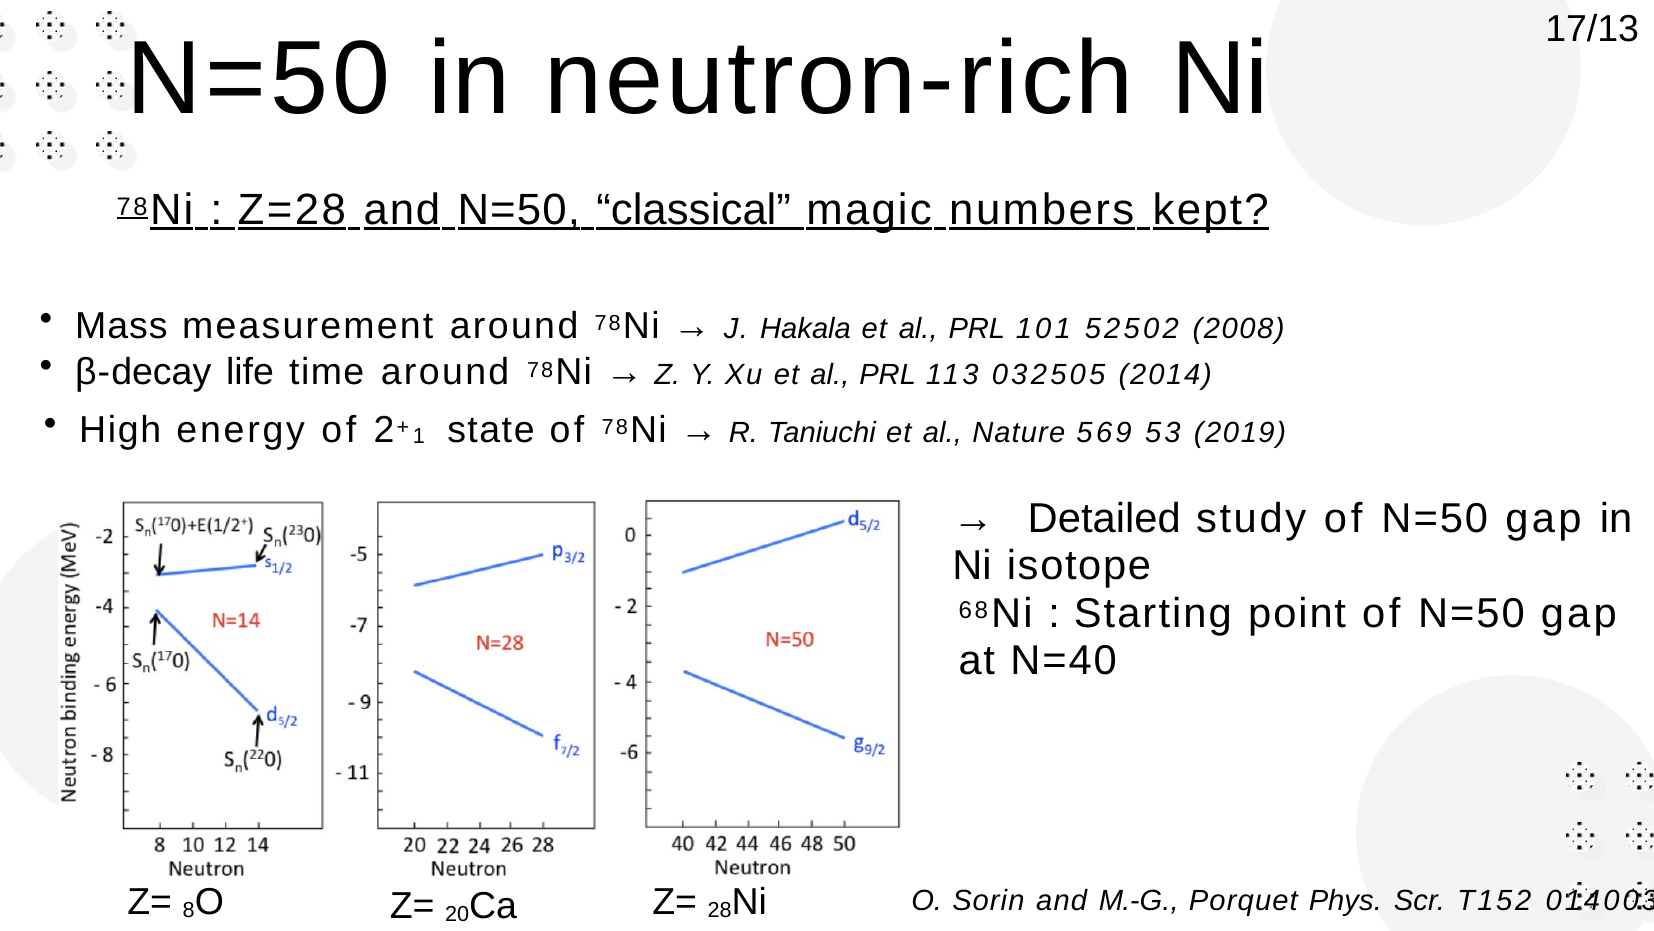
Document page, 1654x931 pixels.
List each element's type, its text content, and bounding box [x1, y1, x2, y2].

picture [95, 130, 124, 162]
text_box → Detailed study of N=50 gap in Ni isotope 68Ni : Starting point of N=50 gap at N=40 [937, 487, 1654, 826]
picture [1625, 826, 1654, 852]
text_box Z= 20Ca [375, 876, 563, 931]
text_box <number>/13 [1387, 0, 1654, 71]
picture [58, 499, 901, 877]
picture [35, 11, 66, 42]
text_box O. Sorin and M.-G., Porquet Phys. Scr. T152 014003 [896, 876, 1654, 931]
title N=50 in neutron-rich Ni [124, 0, 1613, 156]
text_box Mass measurement around 78Ni → J. Hakala et al., PRL 101 52502 (2008) β-decay life time around 78Ni → Z. Y. Xu et al., PRL 113 032505 (2014) High energy of 2+1 state of 78Ni → R. Taniuchi et al., Nature 569 53 (2019) [37, 298, 1582, 450]
picture [1565, 826, 1596, 852]
text_box 78Ni : Z=28 and N=50, “classical” magic numbers kept? [112, 167, 1575, 234]
picture [35, 130, 67, 162]
picture [0, 74, 6, 99]
picture [95, 70, 124, 101]
text_box Z= 28Ni [637, 873, 826, 931]
text_box Z= 8O [112, 873, 301, 931]
picture [0, 133, 7, 159]
picture [35, 70, 66, 102]
picture [95, 10, 124, 41]
picture [0, 14, 6, 39]
